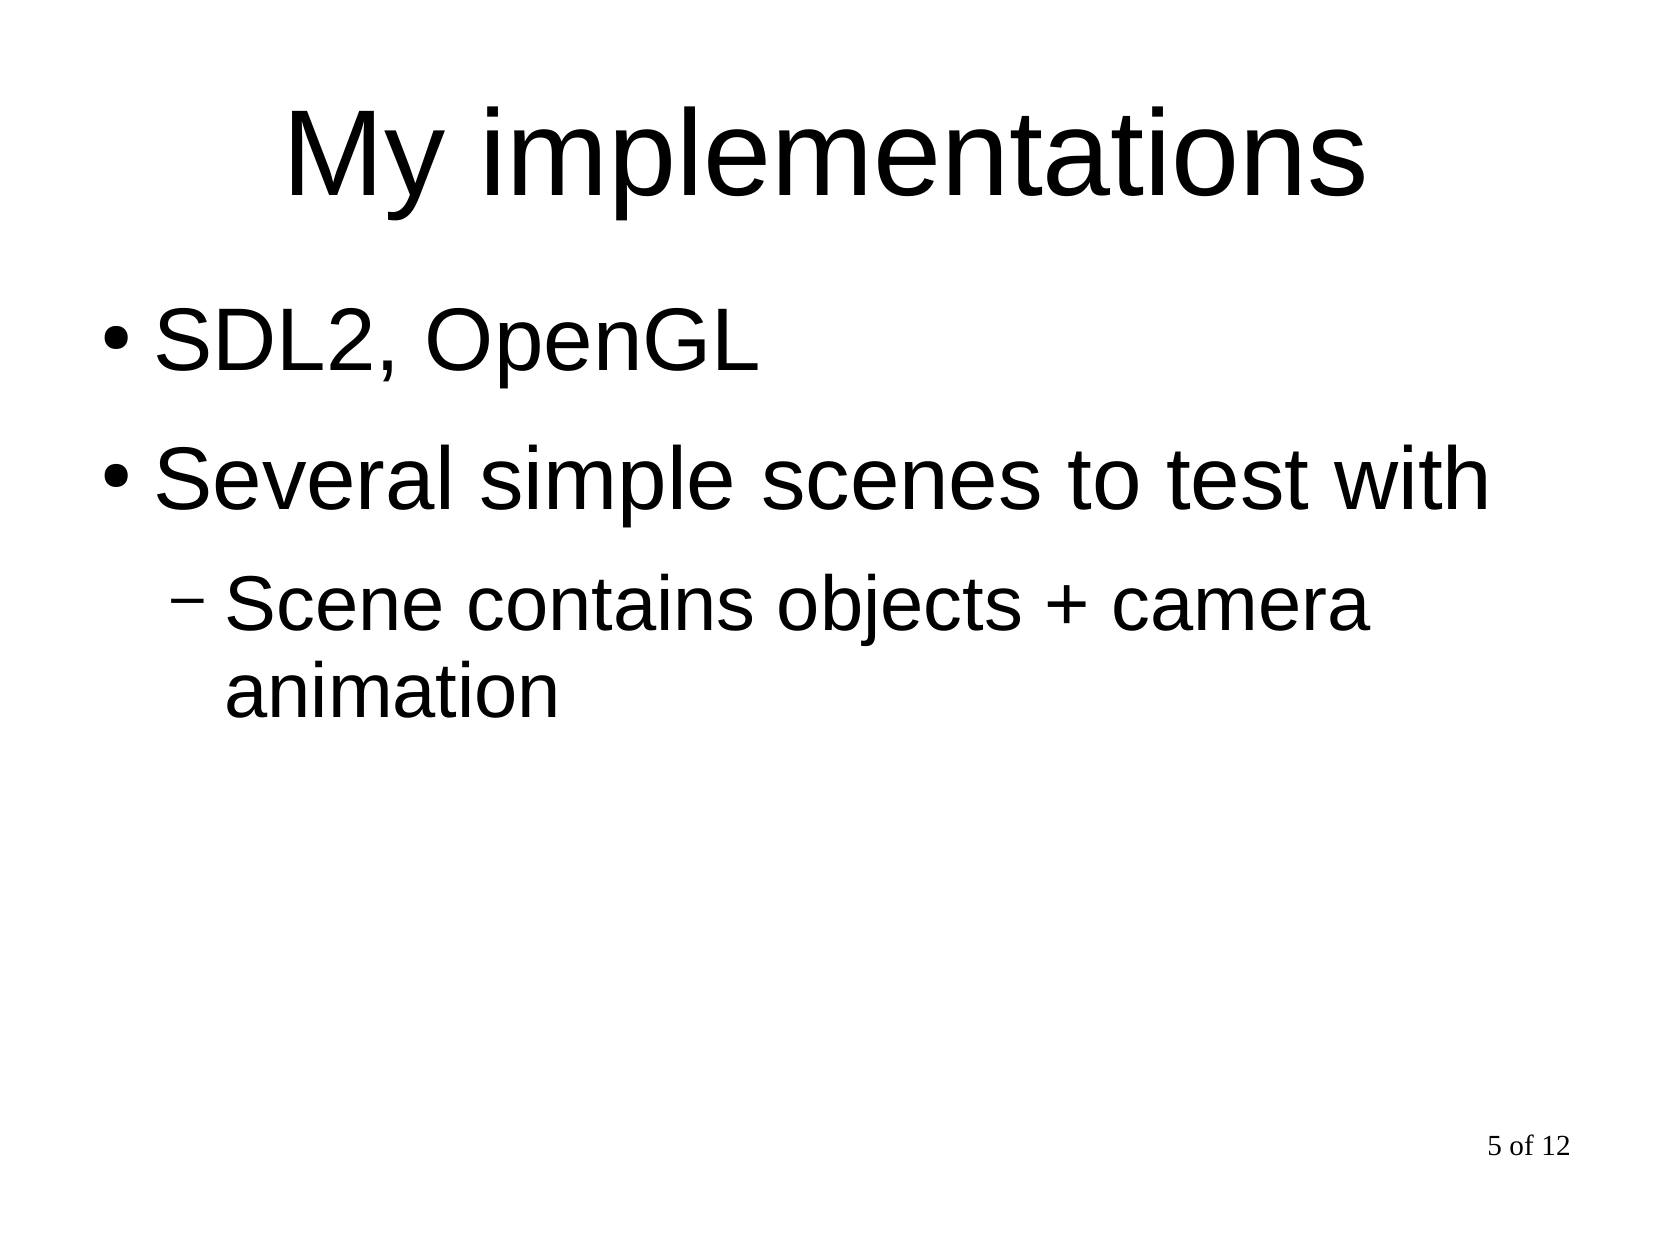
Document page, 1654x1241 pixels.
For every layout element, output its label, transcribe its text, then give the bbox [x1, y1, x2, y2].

title My implementations [82, 49, 1571, 257]
list SDL2, OpenGL Several simple scenes to test with Scene contains objects + camera animation [82, 290, 1571, 1010]
